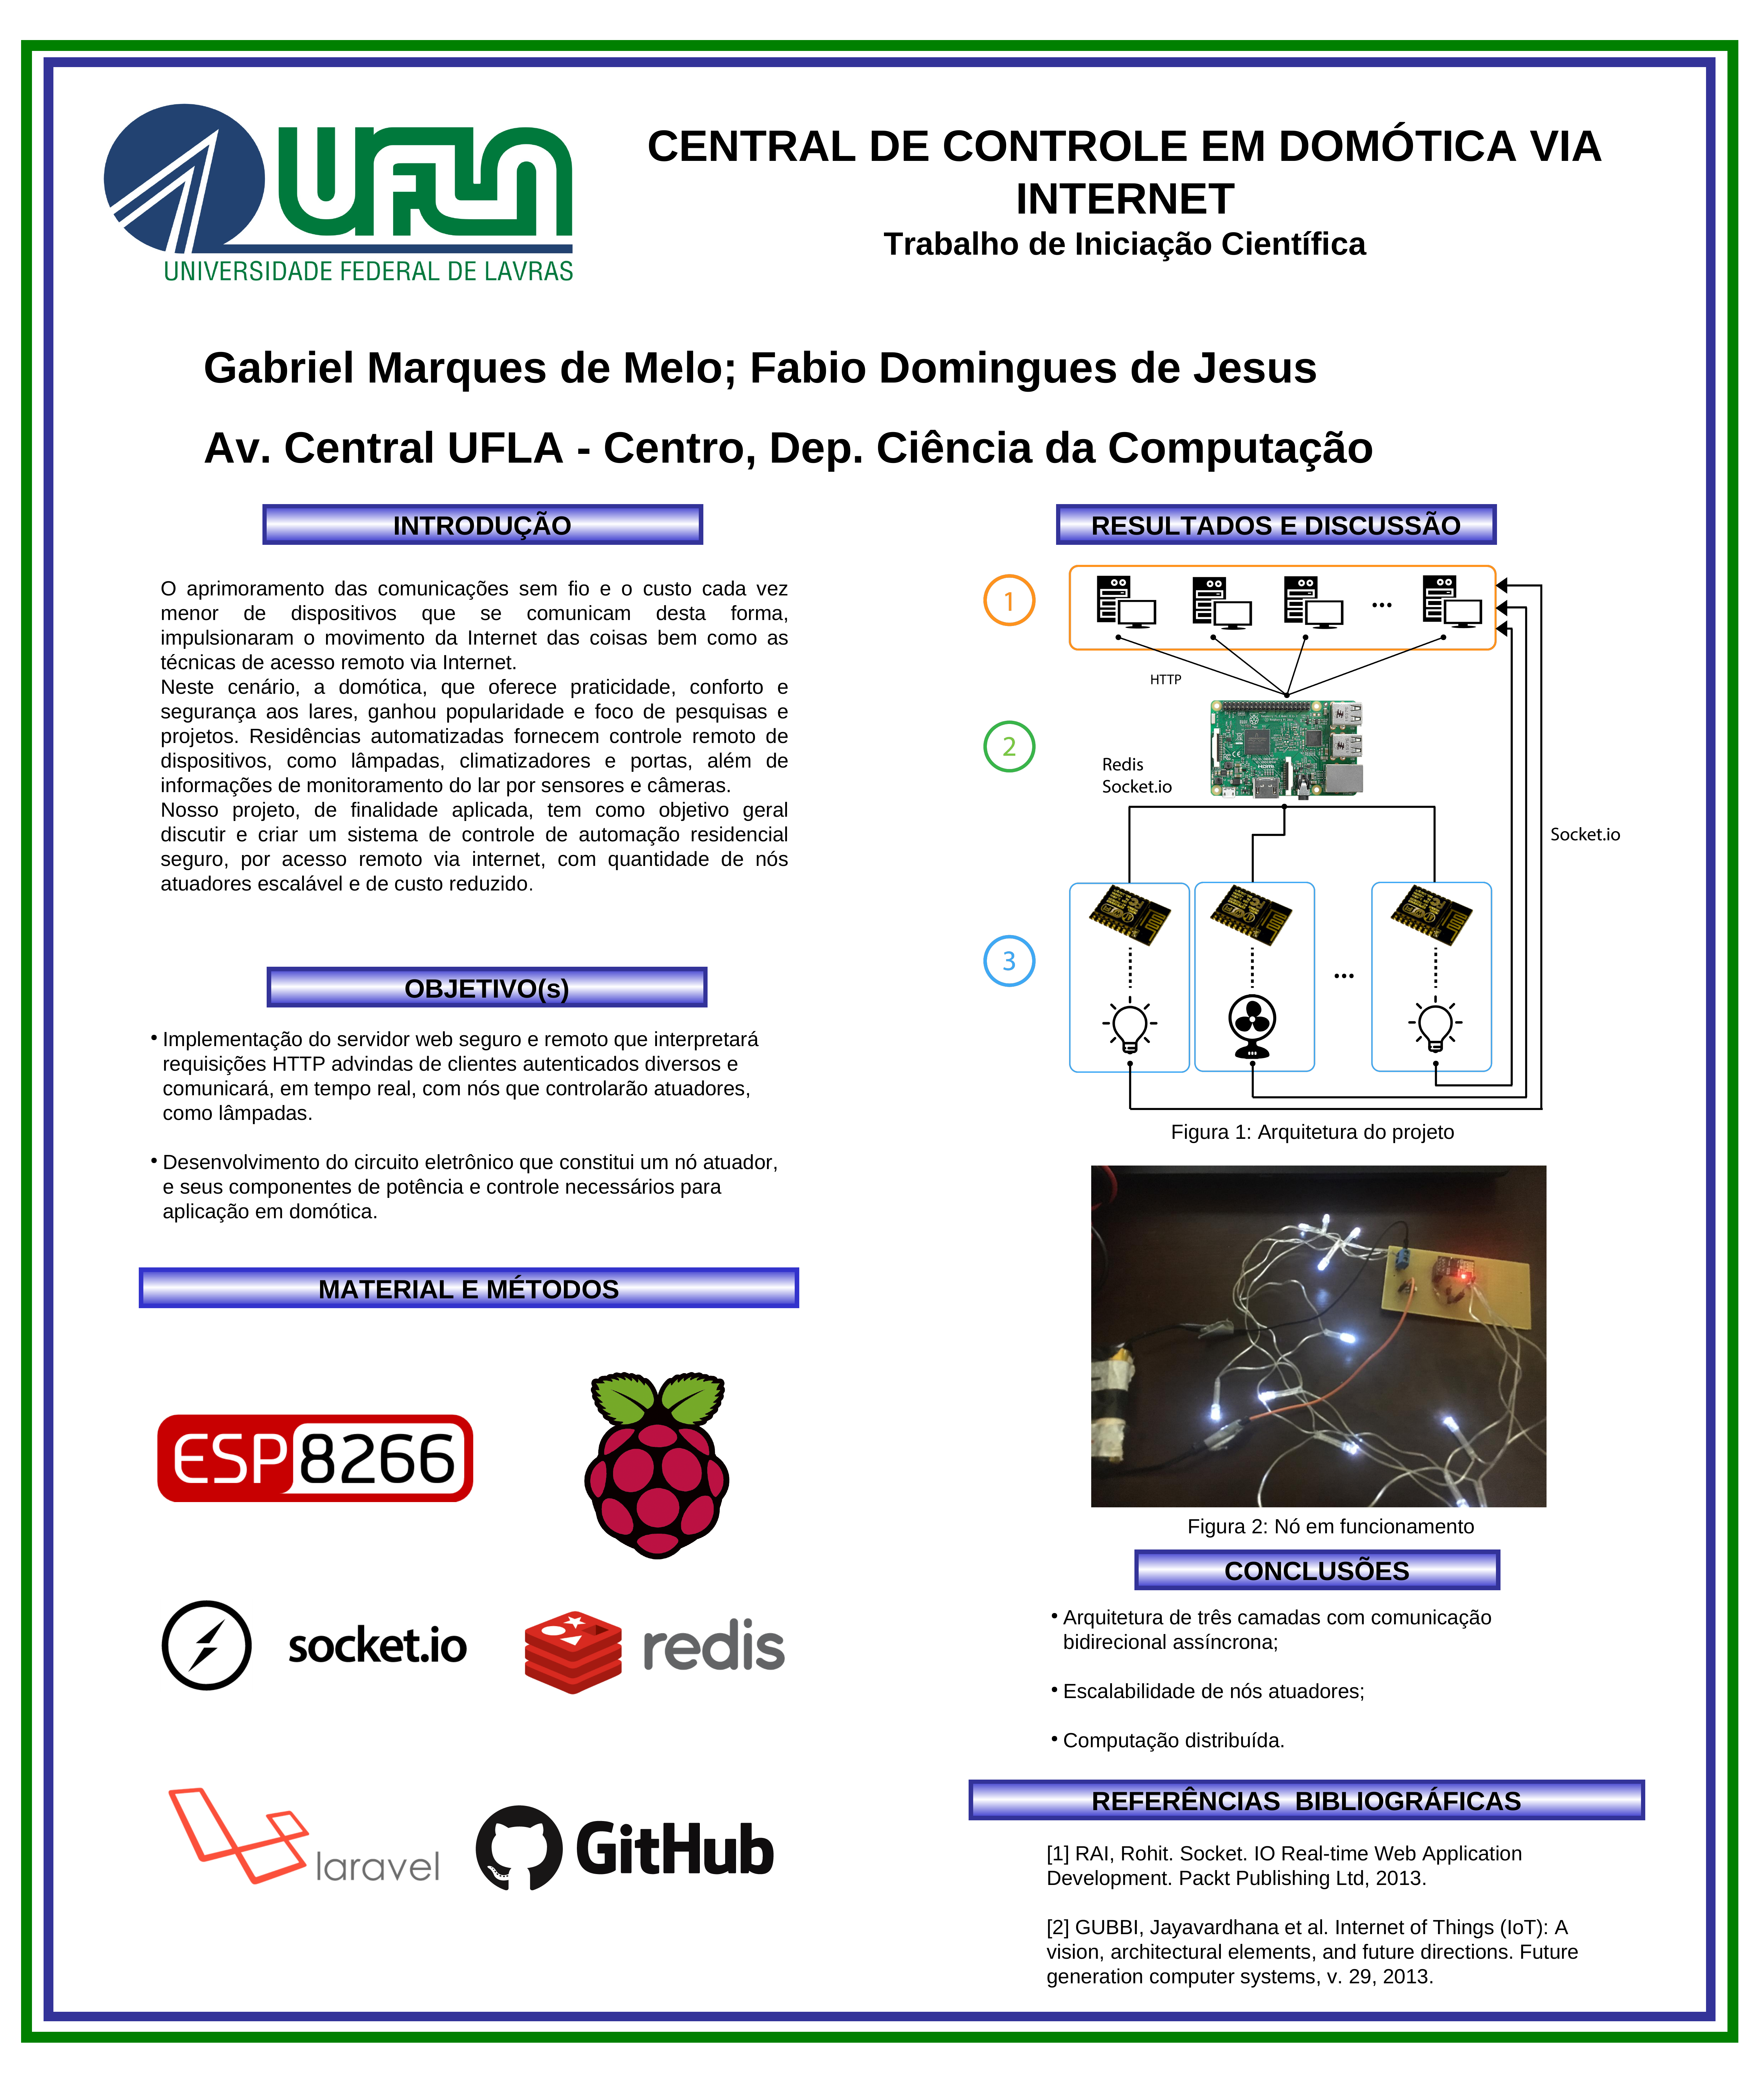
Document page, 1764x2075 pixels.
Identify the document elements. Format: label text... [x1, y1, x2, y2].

text_box RESULTADOS E DISCUSSÃO [1058, 506, 1495, 543]
picture [155, 1775, 822, 1921]
text_box Arquitetura de três camadas com comunicação bidirecional assíncrona; Escalabilidade de nós atuadores; Computação distribuída. [1046, 1601, 1589, 1763]
picture [157, 1415, 473, 1502]
text_box Figura 2: Nó em funcionamento [1170, 1510, 1490, 1544]
text_box Figura 1: Arquitetura do projeto [1153, 1116, 1473, 1149]
picture [527, 1348, 789, 1581]
text_box MATERIAL E MÉTODOS [793, 1270, 797, 1306]
text_box Gabriel Marques de Melo; Fabio Domingues de Jesus Av. Central UFLA - Centro, Dep. Ciência da Computação [198, 336, 1605, 475]
text_box Implementação do servidor web seguro e remoto que interpretará requisições HTTP advindas de clientes autenticados diversos e comunicará, em tempo real, com nós que controlarão atuadores, como lâmpadas. Desenvolvimento do circuito eletrônico que constitui um nó atuador, e seus componentes de potência e controle necessários para aplicação em domótica. [145, 1023, 793, 1324]
picture [137, 1578, 494, 1705]
text_box CONCLUSÕES [1137, 1552, 1498, 1588]
picture [104, 104, 573, 281]
text_box MATERIAL E MÉTODOS [141, 1270, 145, 1306]
text_box O aprimoramento das comunicações sem fio e o custo cada vez menor de dispositivos que se comunicam desta forma, impulsionaram o movimento da Internet das coisas bem como as técnicas de acesso remoto via Internet. Neste cenário, a domótica, que oferece praticidade, conforto e segurança aos lares, ganhou popularidade e foco de pesquisas e projetos. Residências automatizadas fornecem controle remoto de dispositivos, como lâmpadas, climatizadores e portas, além de informações de monitoramento do lar por sensores e câmeras. Nosso projeto, de finalidade aplicada, tem como objetivo geral discutir e criar um sistema de controle de automação residencial seguro, por acesso remoto via internet, com quantidade de nós atuadores escalável e de custo reduzido. [155, 572, 795, 975]
text_box REFERÊNCIAS BIBLIOGRÁFICAS [971, 1782, 1643, 1818]
text_box INTRODUÇÃO [265, 506, 701, 543]
text_box OBJETIVO(s) [269, 975, 706, 1005]
text_box CENTRAL DE CONTROLE EM DOMÓTICA VIA INTERNET Trabalho de Iniciação Científica [548, 62, 1703, 264]
picture [983, 565, 1621, 1110]
picture [521, 1600, 789, 1705]
picture [1091, 1166, 1547, 1507]
text_box [1] RAI, Rohit. Socket. IO Real-time Web Application Development. Packt Publishing Ltd, 2013. [2] GUBBI, Jayavardhana et al. Internet of Things (IoT): A vision, architectural elements, and future directions. Future generation computer systems, v. 29, 2013. [1041, 1837, 1585, 1999]
